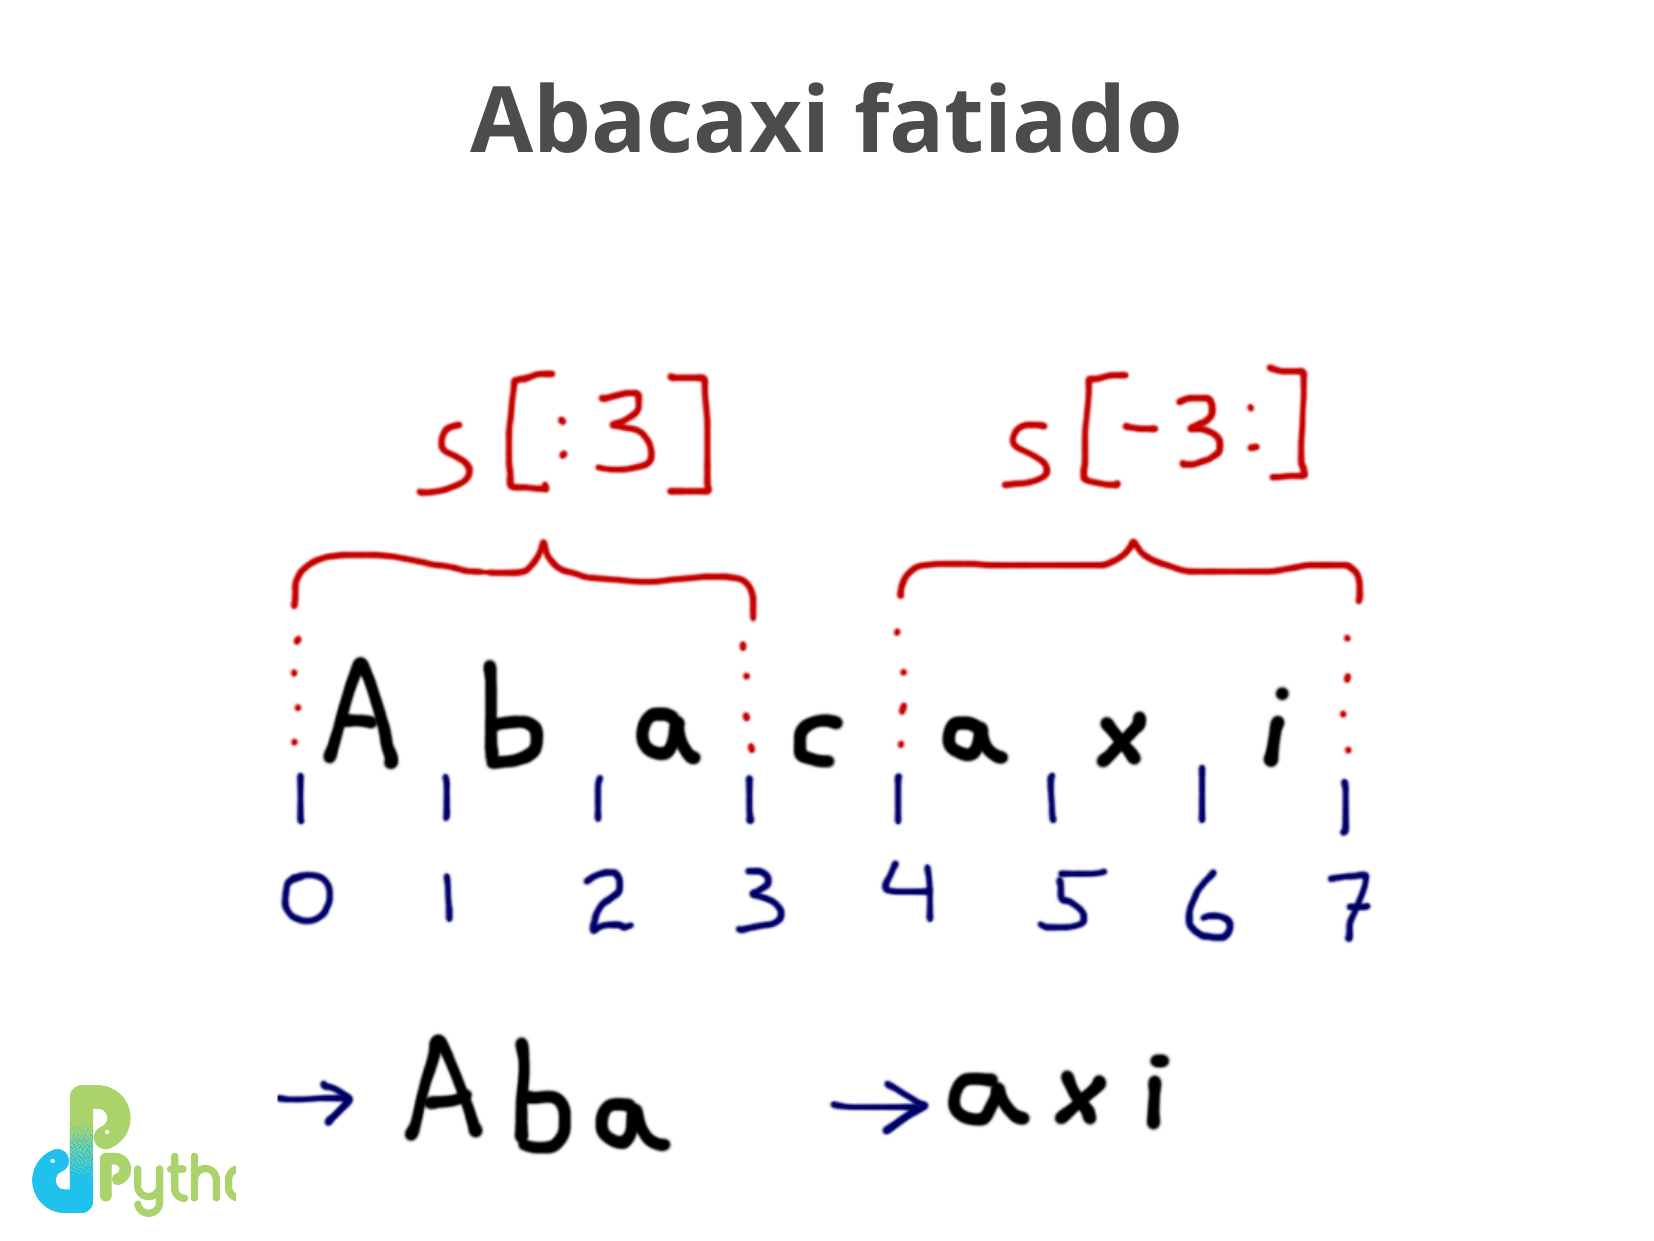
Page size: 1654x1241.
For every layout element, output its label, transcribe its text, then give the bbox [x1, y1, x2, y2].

picture [32, 327, 1418, 1241]
title Abacaxi fatiado [82, 13, 1571, 222]
